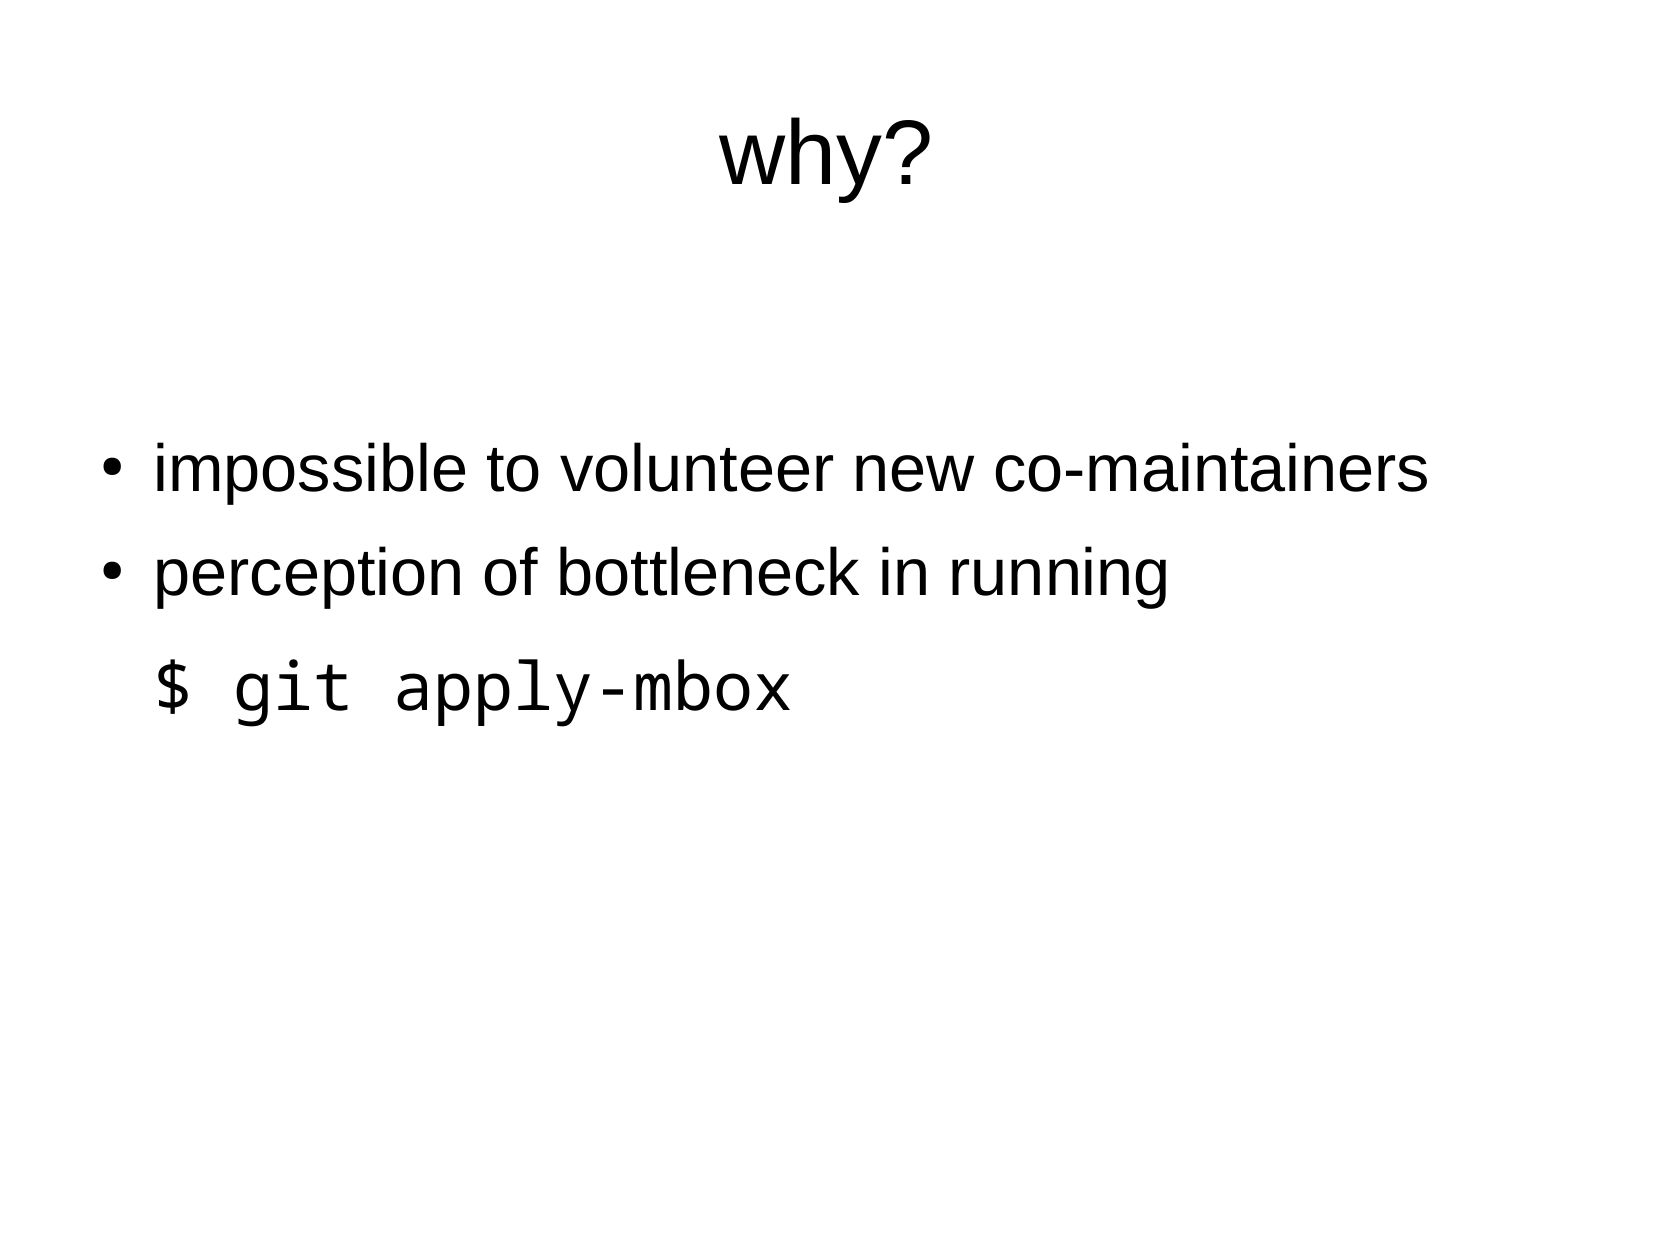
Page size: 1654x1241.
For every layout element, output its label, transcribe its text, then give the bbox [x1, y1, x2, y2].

title why? [82, 49, 1571, 257]
list impossible to volunteer new co-maintainers perception of bottleneck in running $ git apply-mbox [82, 431, 1571, 1021]
